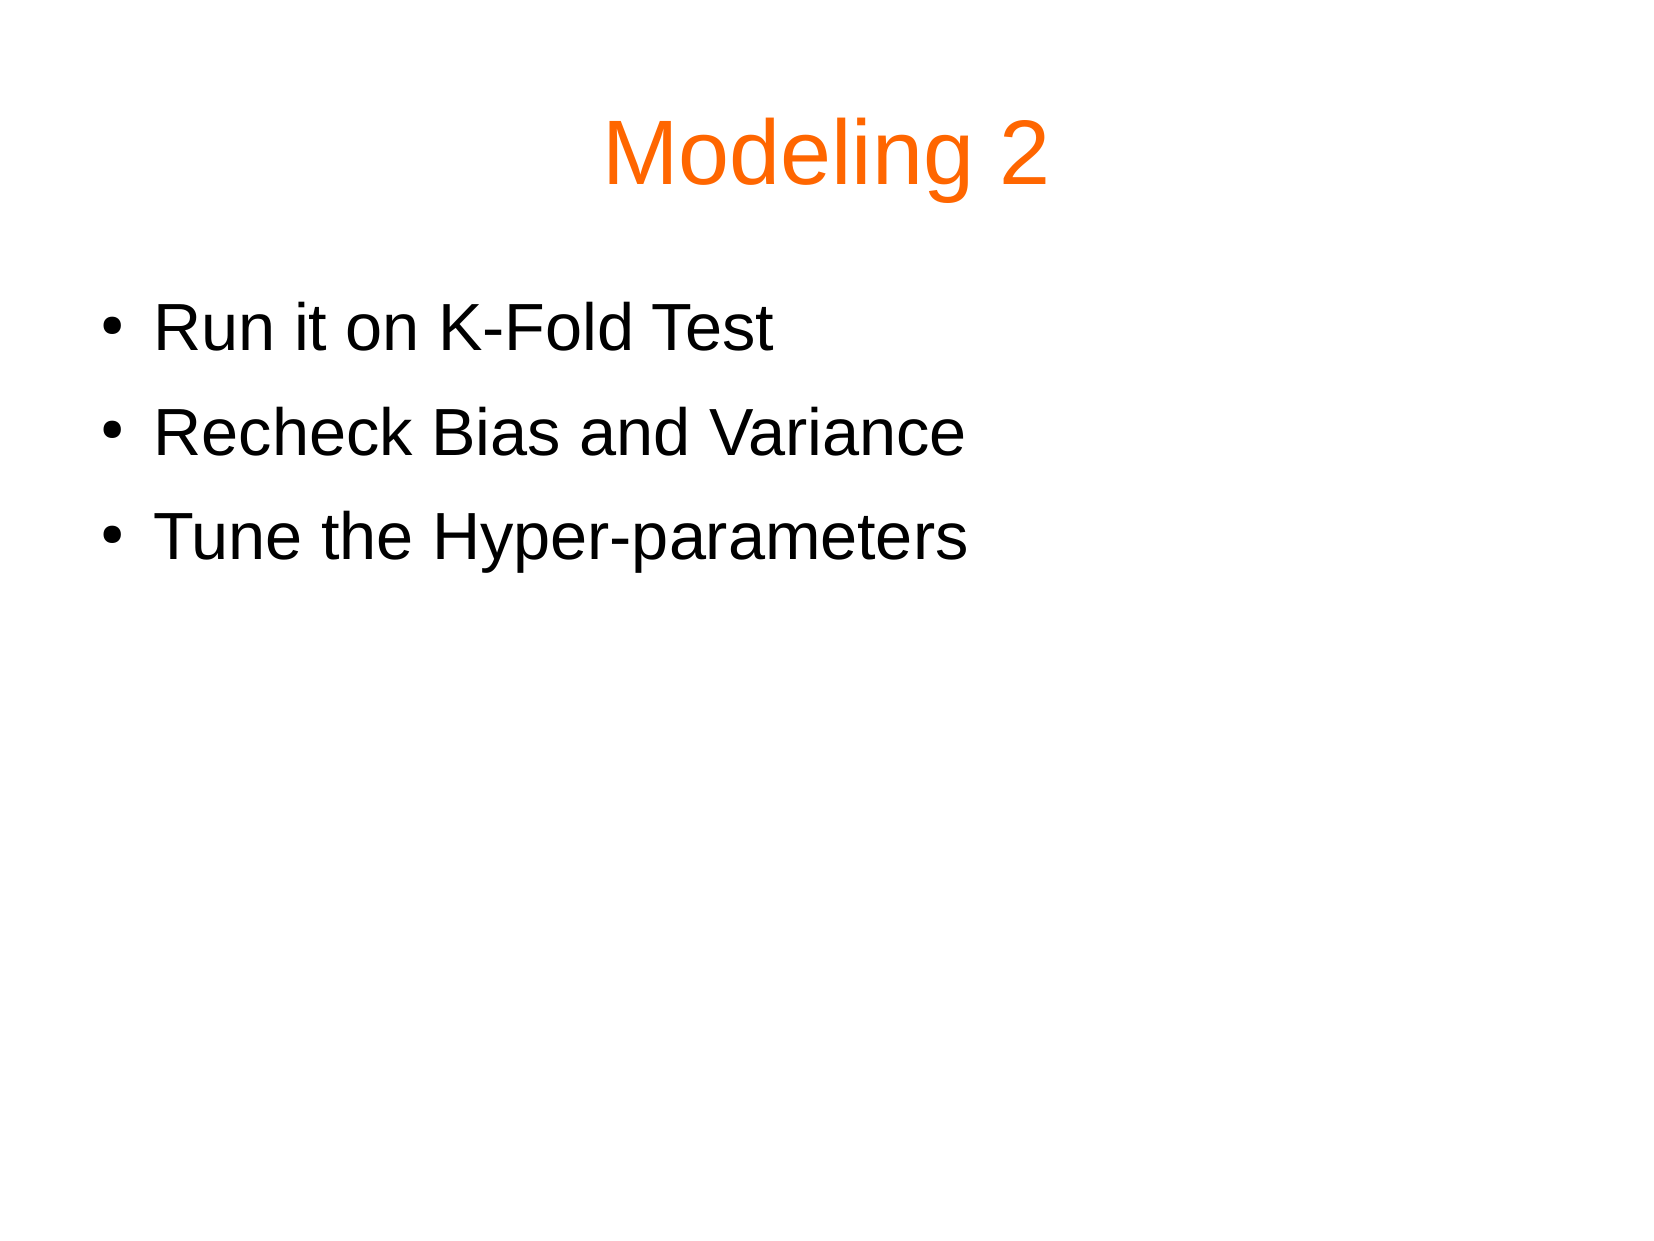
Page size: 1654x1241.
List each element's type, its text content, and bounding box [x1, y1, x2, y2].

title Modeling 2 [82, 49, 1571, 257]
list Run it on K-Fold Test Recheck Bias and Variance Tune the Hyper-parameters [82, 290, 1571, 1010]
